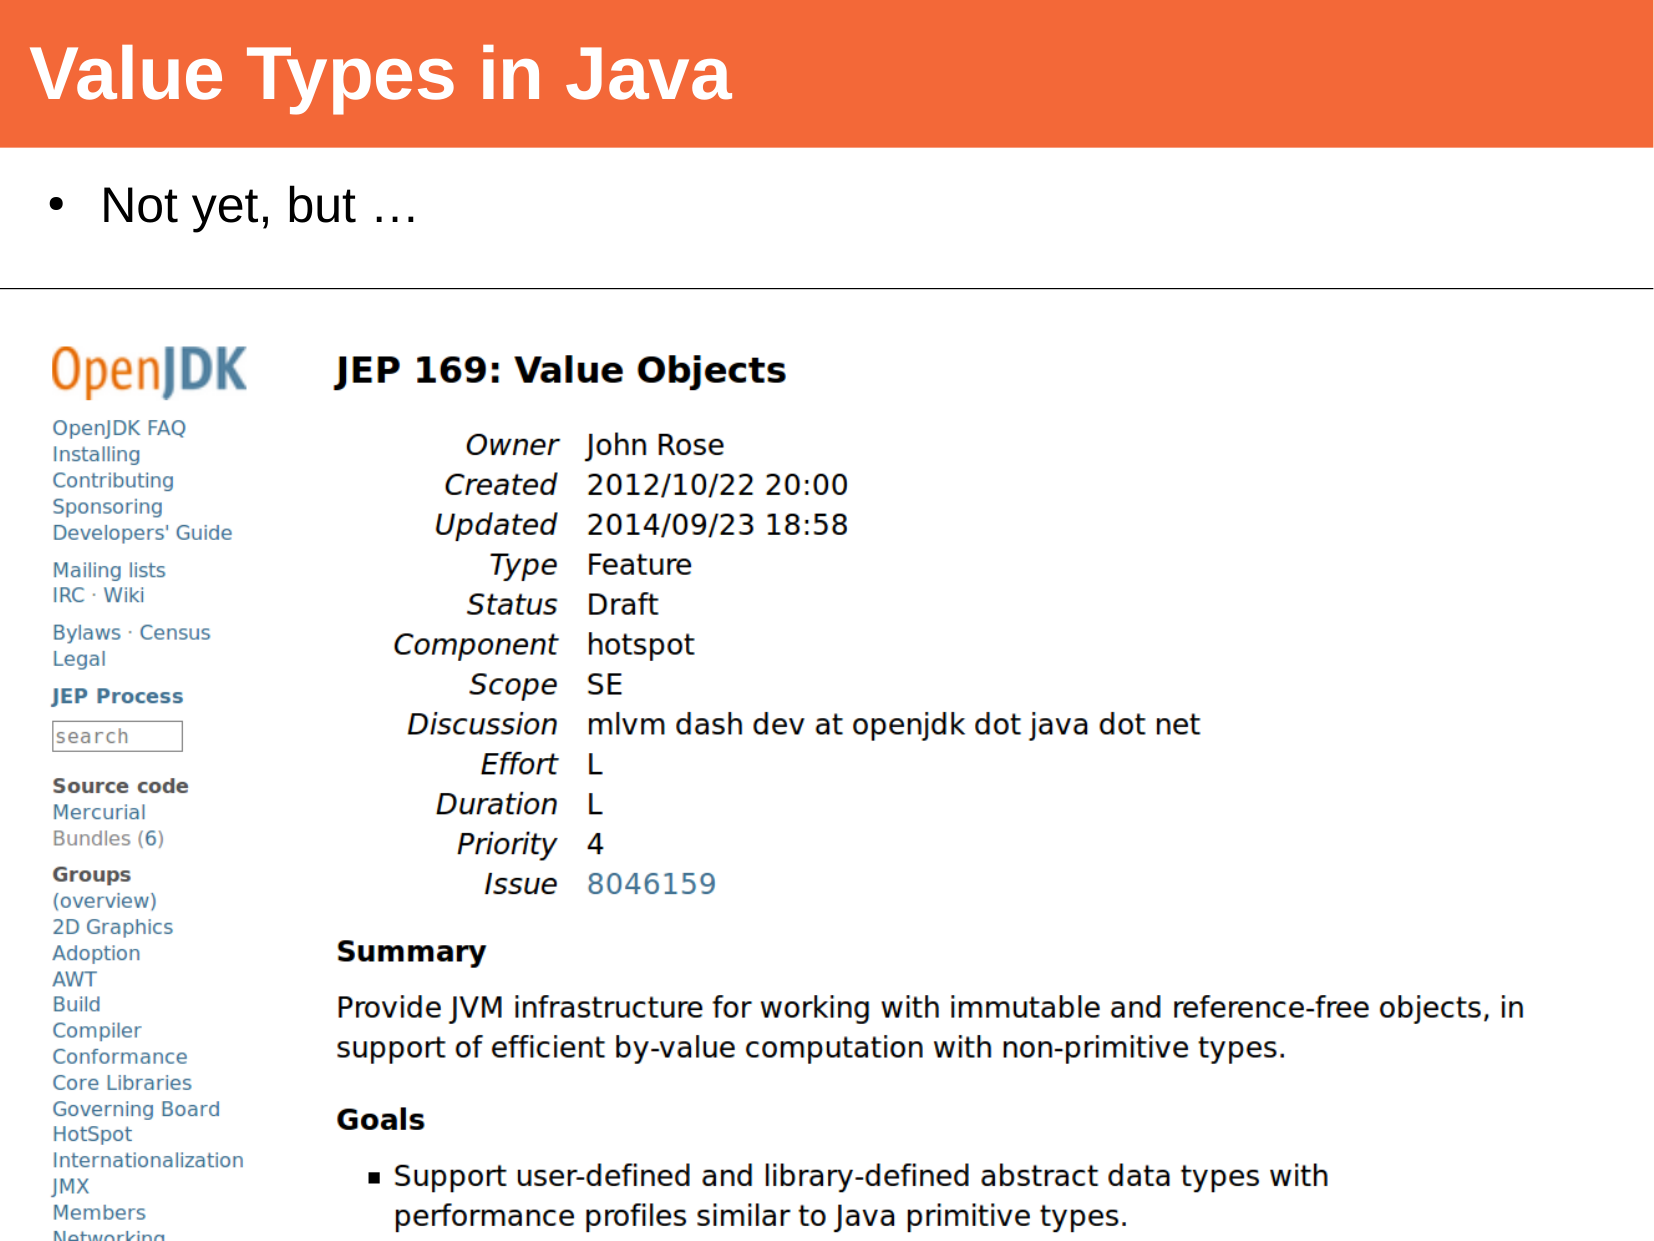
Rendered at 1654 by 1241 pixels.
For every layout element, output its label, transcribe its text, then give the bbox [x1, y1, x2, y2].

title Value Types in Java [0, 0, 1654, 148]
list Not yet, but … [29, 177, 1625, 288]
picture [0, 288, 1654, 1241]
